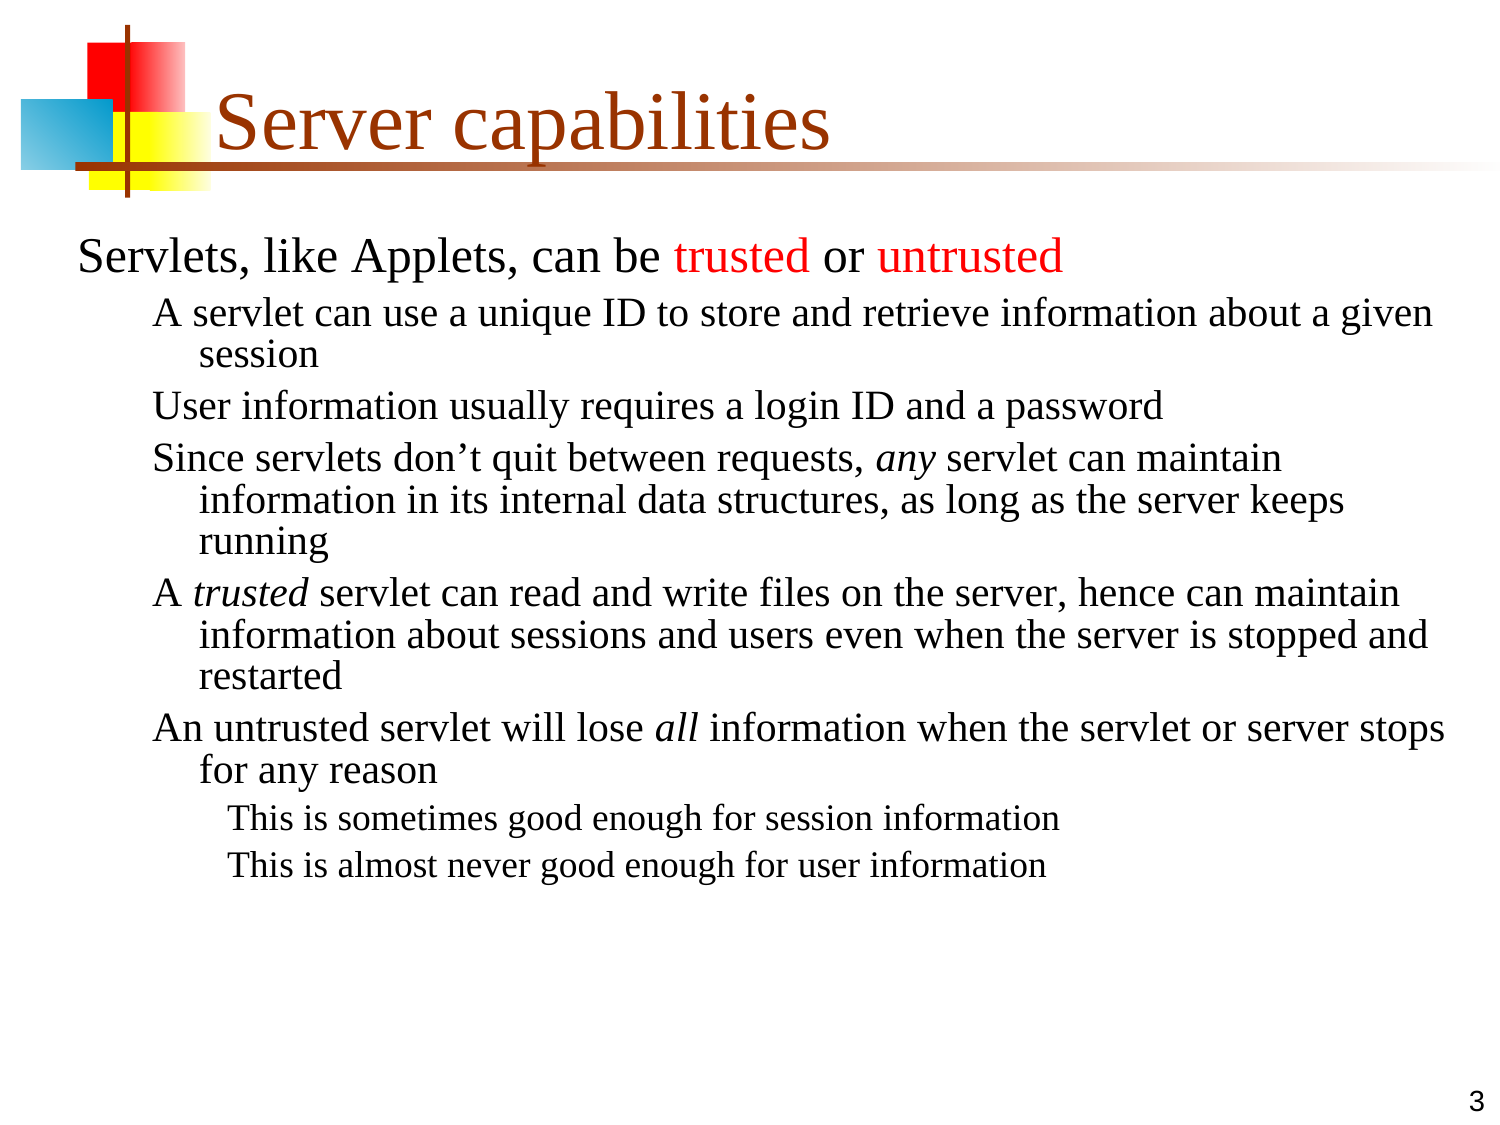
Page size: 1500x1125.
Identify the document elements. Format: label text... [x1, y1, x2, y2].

title Server capabilities [199, 37, 1479, 175]
list Servlets, like Applets, can be trusted or untrusted A servlet can use a unique ID to store and retrieve information about a given session User information usually requires a login ID and a password Since servlets don’t quit between requests, any servlet can maintain information in its internal data structures, as long as the server keeps running A trusted servlet can read and write files on the server, hence can maintain information about sessions and users even when the server is stopped and restarted An untrusted servlet will lose all information when the servlet or server stops for any reason This is sometimes good enough for session information This is almost never good enough for user information [62, 224, 1469, 1007]
